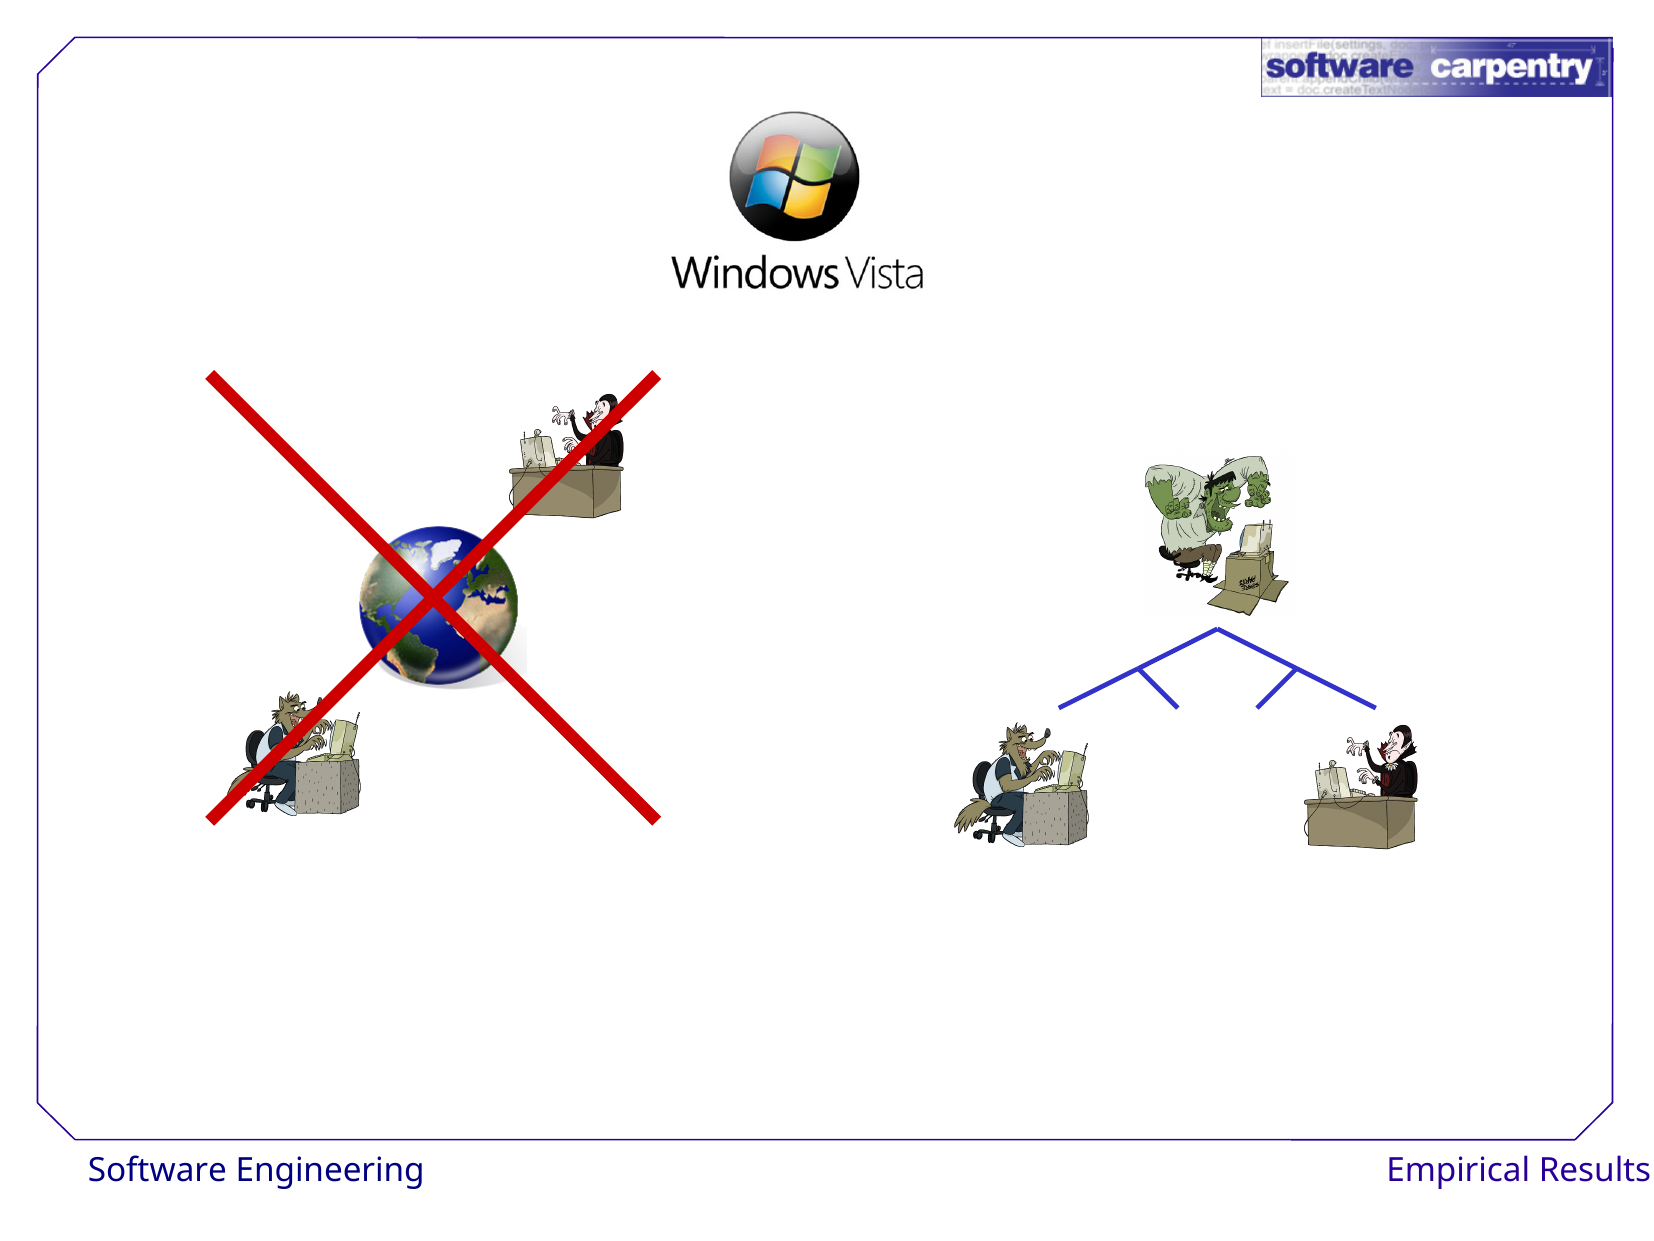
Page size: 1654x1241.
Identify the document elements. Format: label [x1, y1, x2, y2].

picture [344, 519, 423, 677]
picture [222, 683, 338, 799]
picture [1299, 714, 1423, 855]
picture [443, 412, 629, 681]
picture [670, 109, 931, 296]
picture [362, 383, 629, 588]
picture [1138, 449, 1298, 621]
picture [222, 608, 524, 828]
picture [949, 714, 1100, 859]
picture [1261, 39, 1613, 97]
